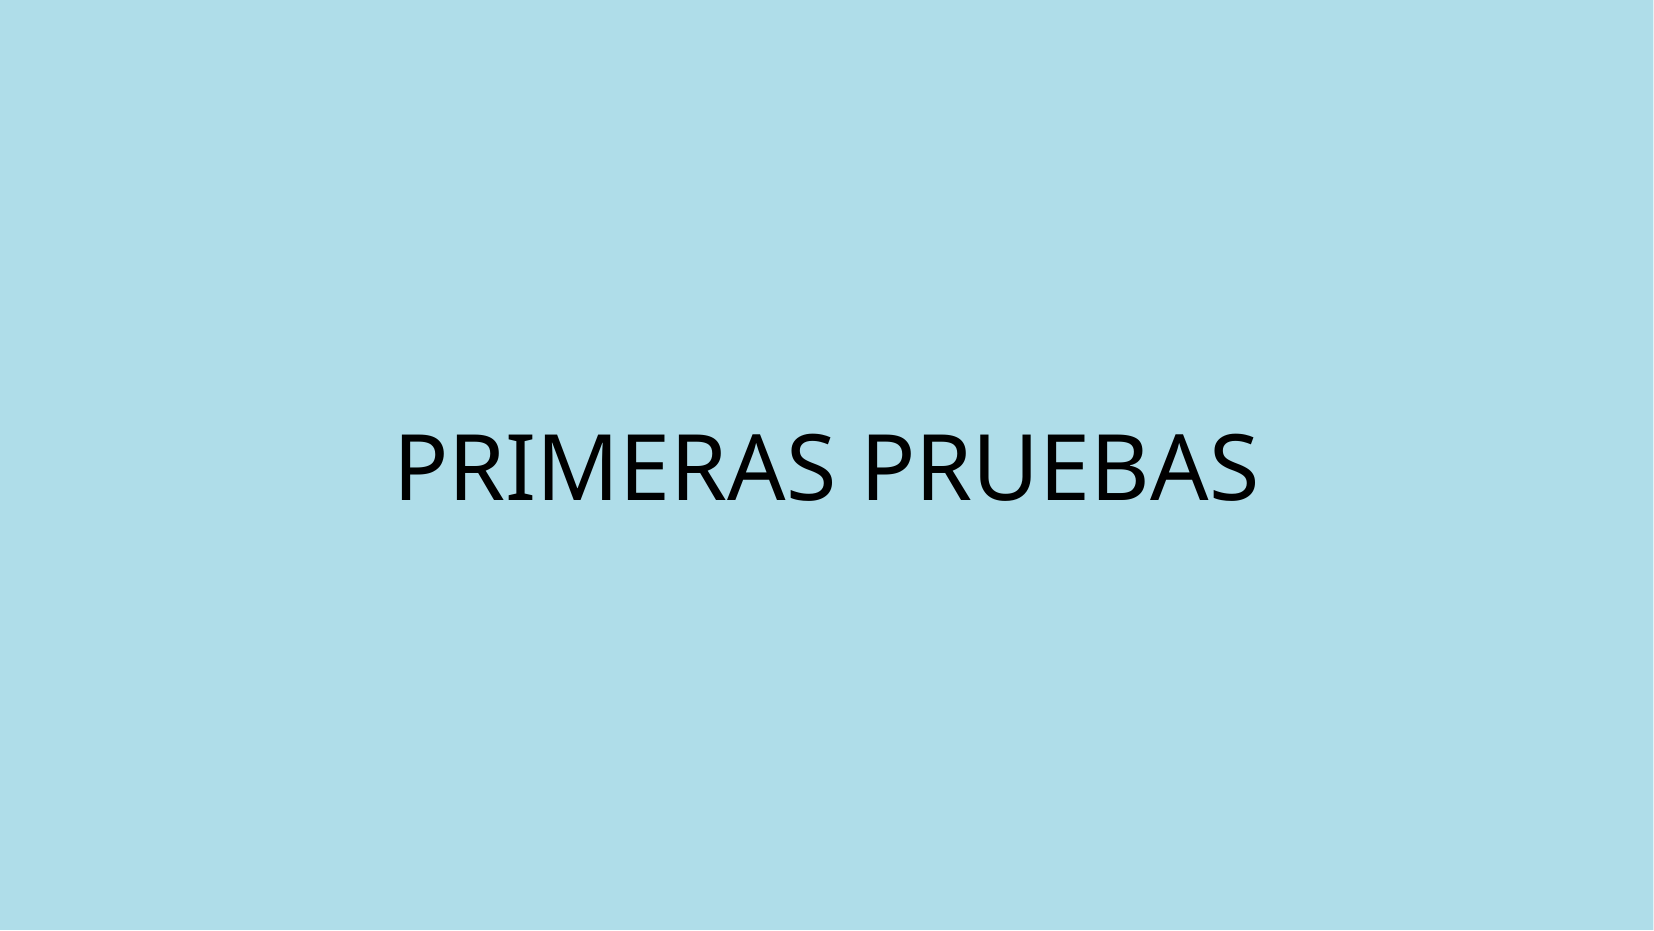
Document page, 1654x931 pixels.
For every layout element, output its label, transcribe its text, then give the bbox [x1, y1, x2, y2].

subtitle PRIMERAS PRUEBAS [82, 105, 1571, 826]
